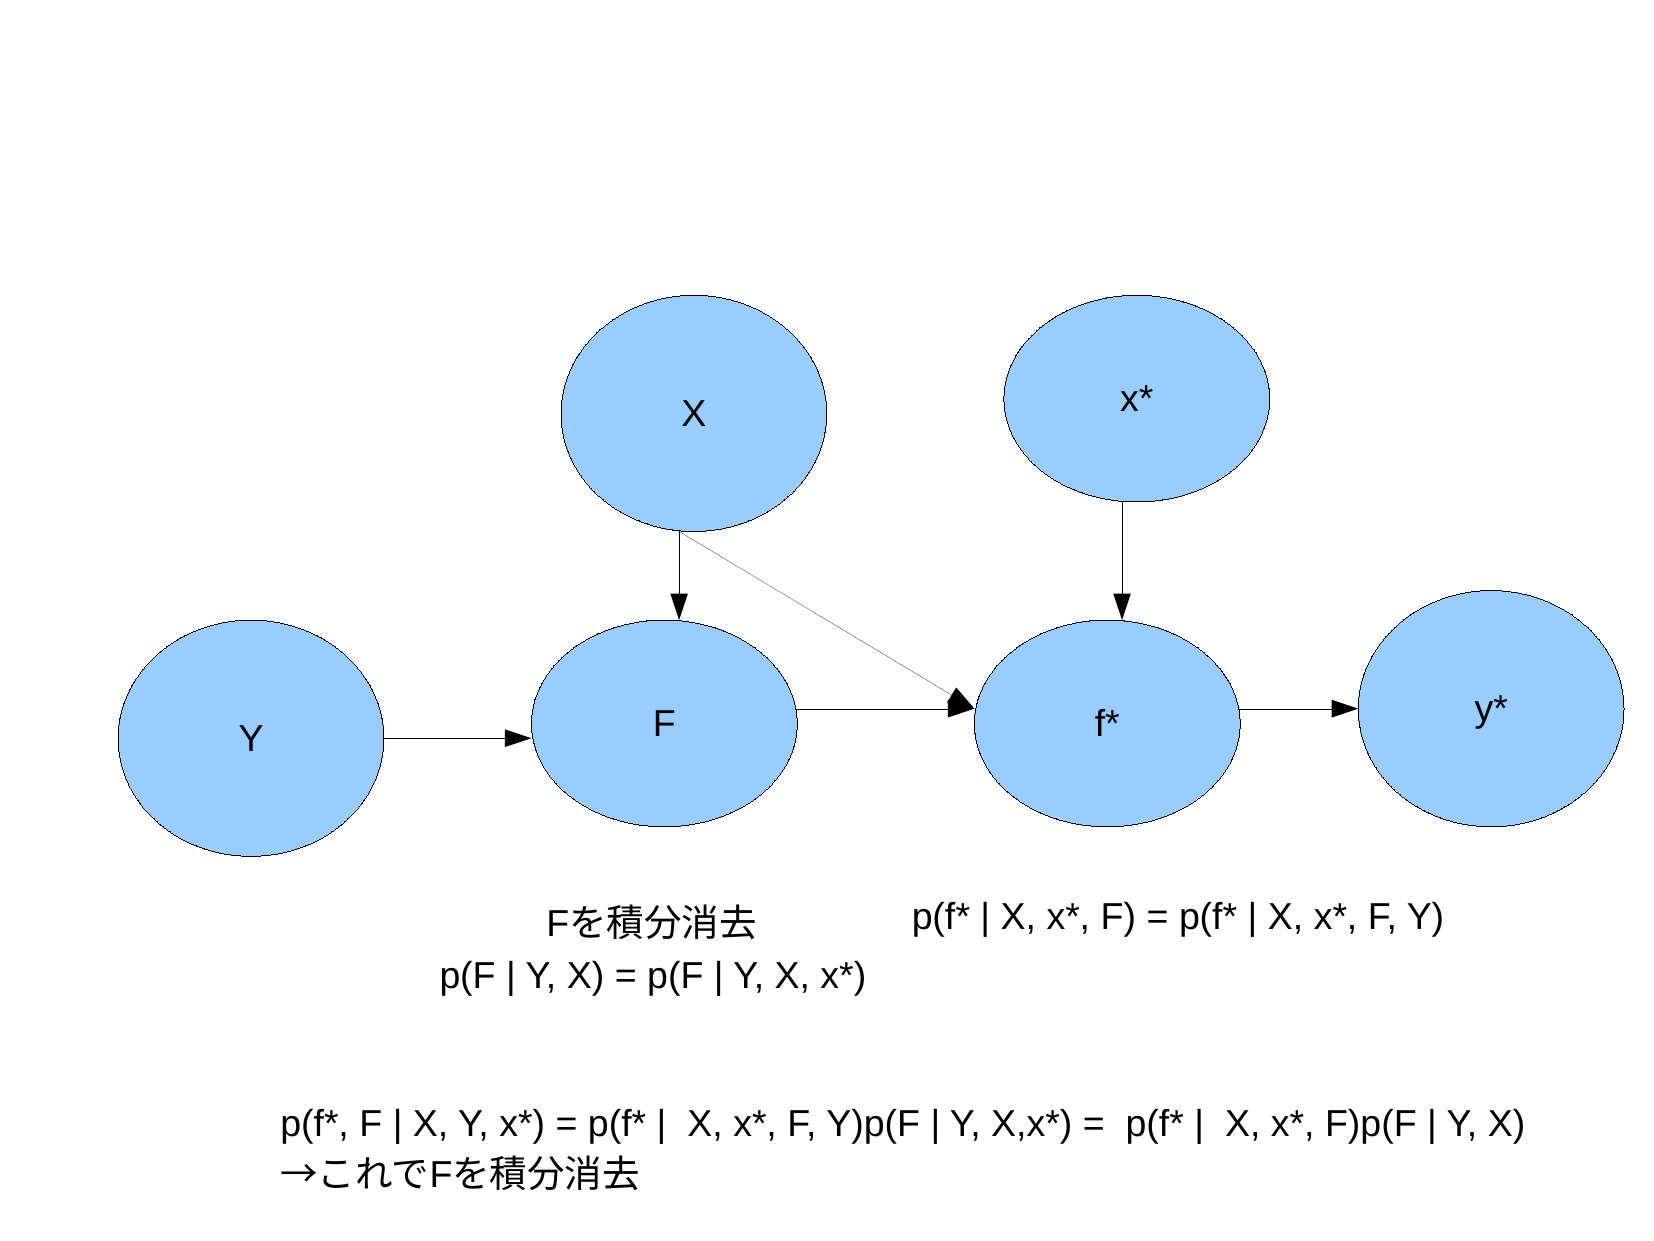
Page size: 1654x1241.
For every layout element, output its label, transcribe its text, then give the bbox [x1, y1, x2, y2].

text_box X [561, 295, 827, 532]
text_box F [531, 620, 798, 827]
text_box Y [118, 620, 384, 857]
text_box p(f*, F | X, Y, x*) = p(f* | X, x*, F, Y)p(F | Y, X,x*) = p(f* | X, x*, F)p(F | Y, X) →これでFを積分消去 [265, 1094, 1538, 1194]
text_box Fを積分消去 [531, 885, 857, 943]
text_box p(f* | X, x*, F) = p(f* | X, x*, F, Y) [897, 888, 1459, 945]
text_box f* [974, 620, 1241, 827]
text_box p(F | Y, X) = p(F | Y, X, x*) [424, 947, 880, 1004]
text_box y* [1358, 590, 1625, 827]
text_box x* [1003, 295, 1270, 502]
